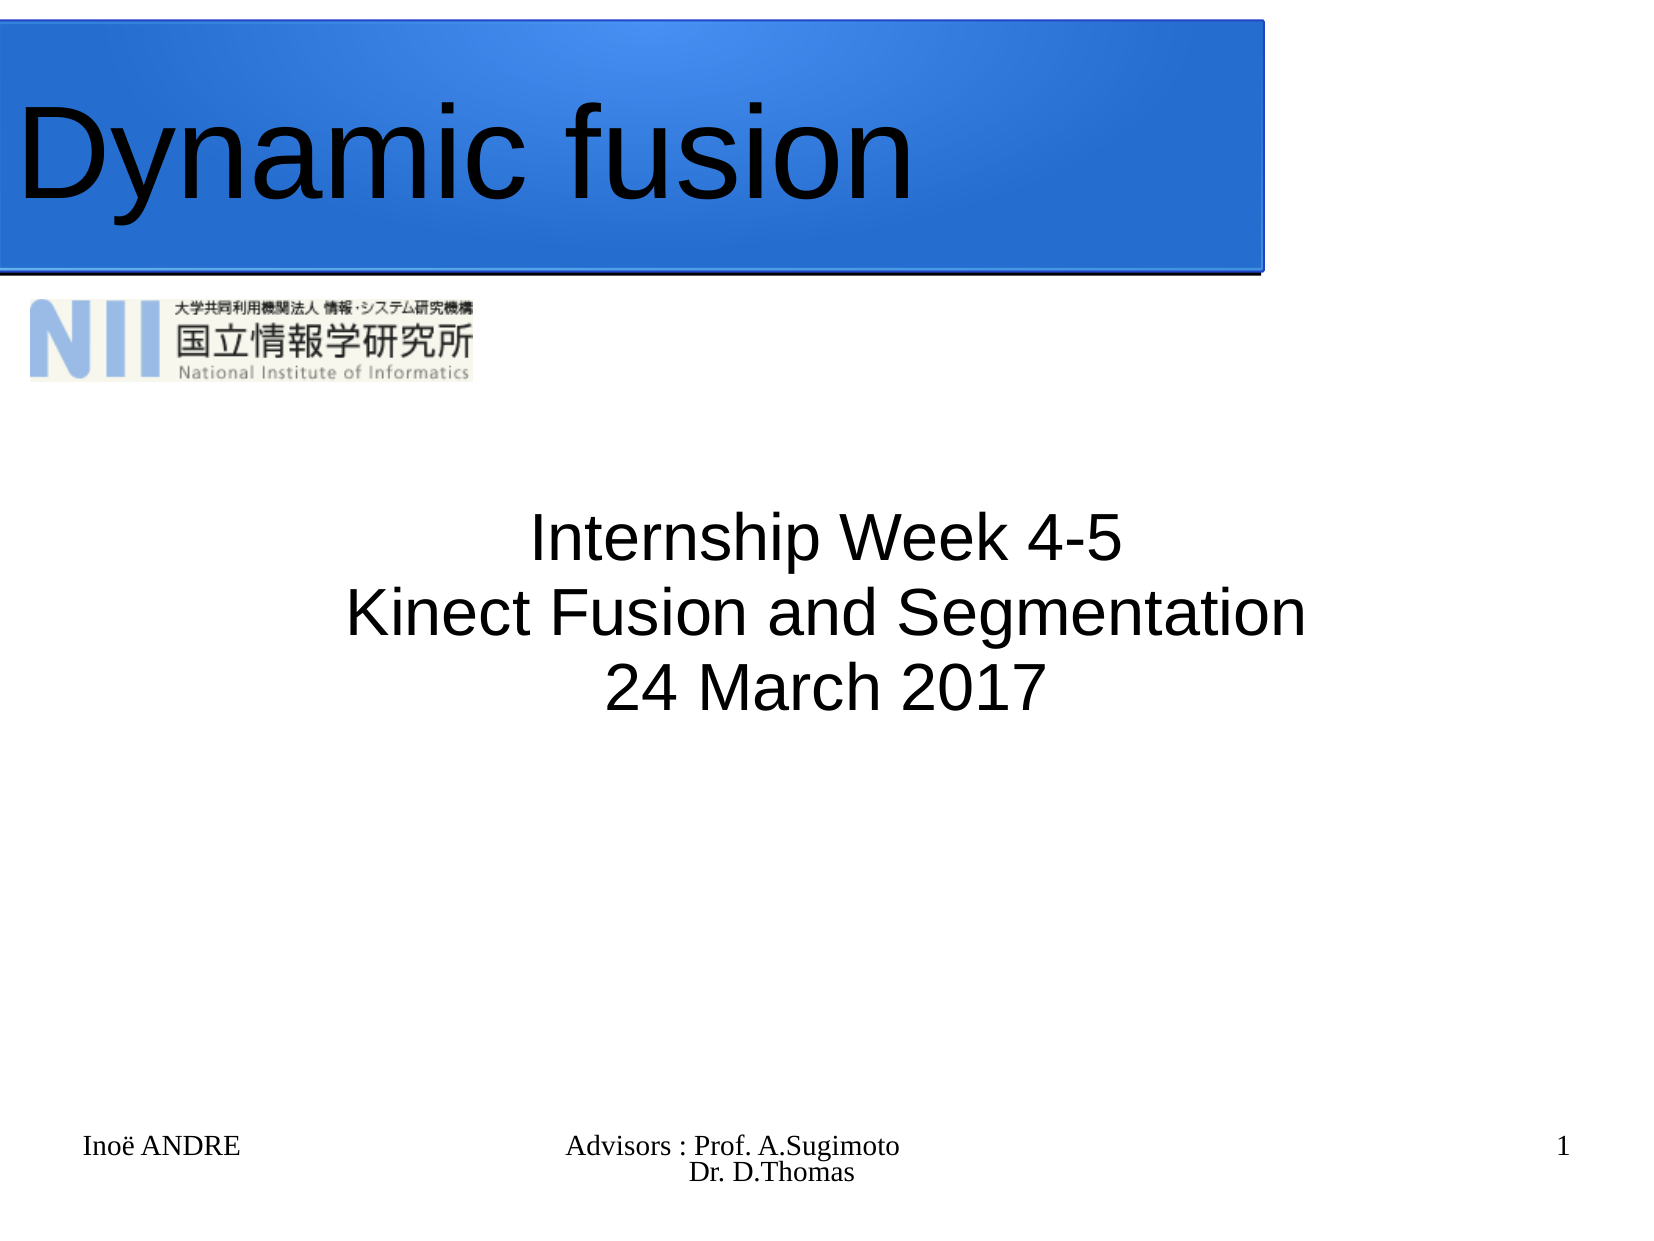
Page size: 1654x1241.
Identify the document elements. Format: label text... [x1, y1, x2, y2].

title Dynamic fusion [15, 58, 1249, 247]
subtitle Internship Week 4-5 Kinect Fusion and Segmentation 24 March 2017 [82, 290, 1571, 1010]
picture [30, 299, 473, 382]
